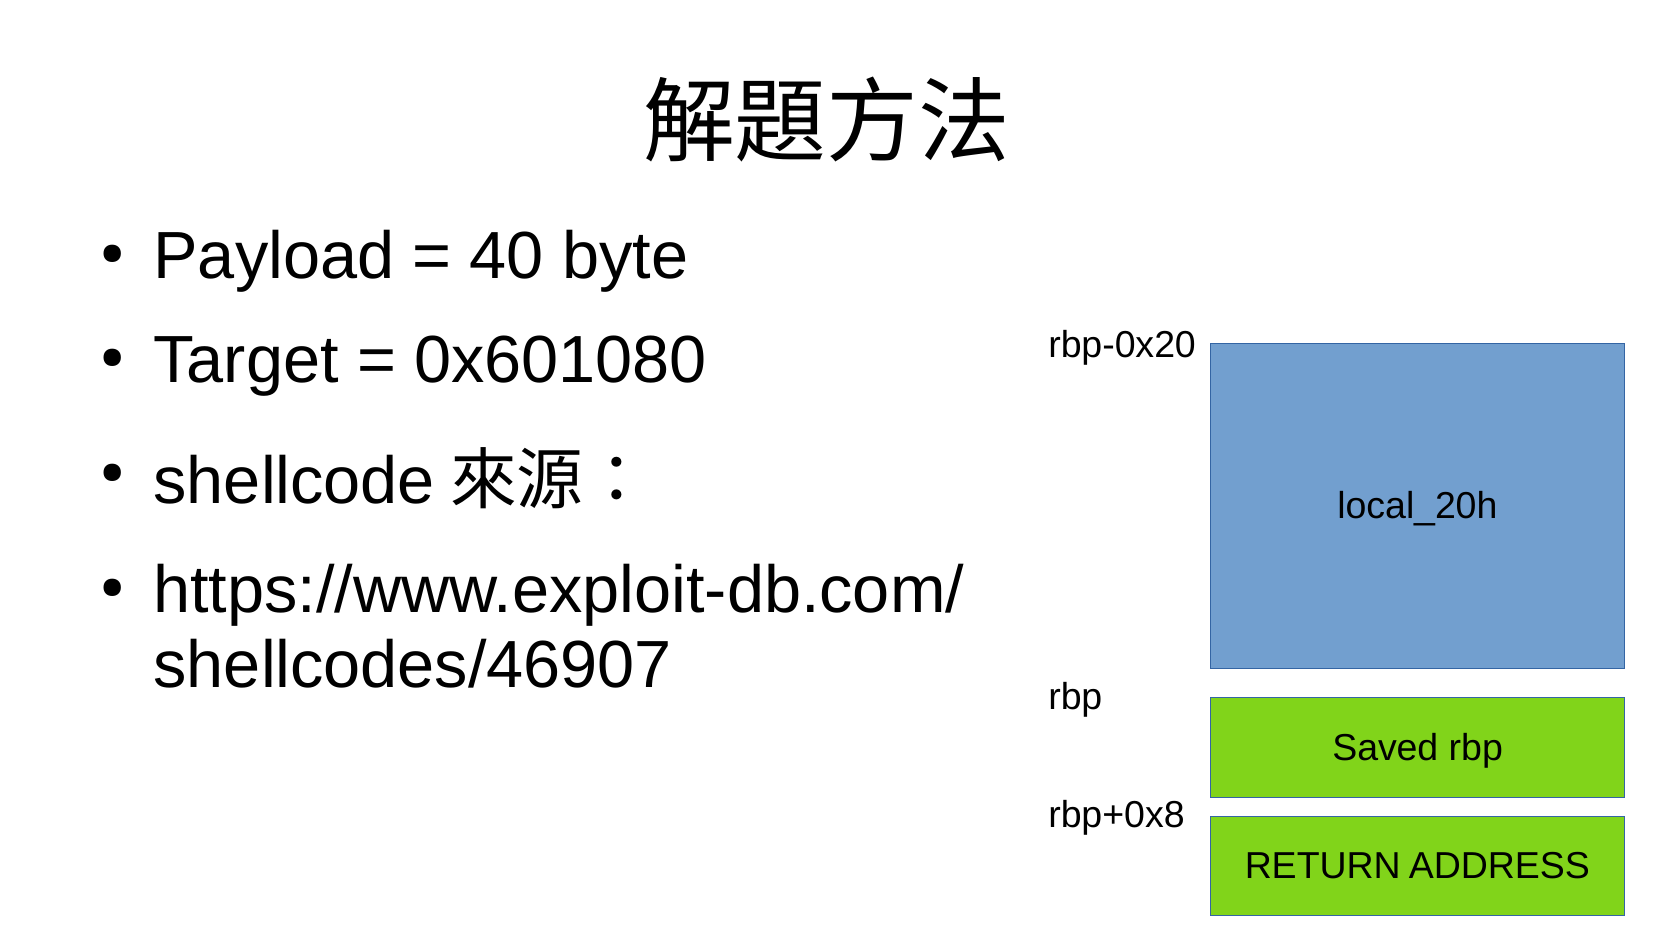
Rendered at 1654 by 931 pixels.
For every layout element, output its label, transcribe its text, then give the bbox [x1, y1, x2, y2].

text_box rbp-0x20 [1033, 316, 1211, 374]
title 解題方法 [82, 37, 1571, 193]
text_box local_20h [1210, 343, 1625, 669]
list Payload = 40 byte Target = 0x601080 shellcode來源： https://www.exploit-db.com/shellcodes/46907 [82, 217, 1034, 758]
text_box Saved rbp [1210, 697, 1625, 798]
text_box rbp+0x8 [1033, 786, 1211, 844]
text_box rbp [1033, 668, 1211, 726]
text_box RETURN ADDRESS [1210, 816, 1625, 916]
